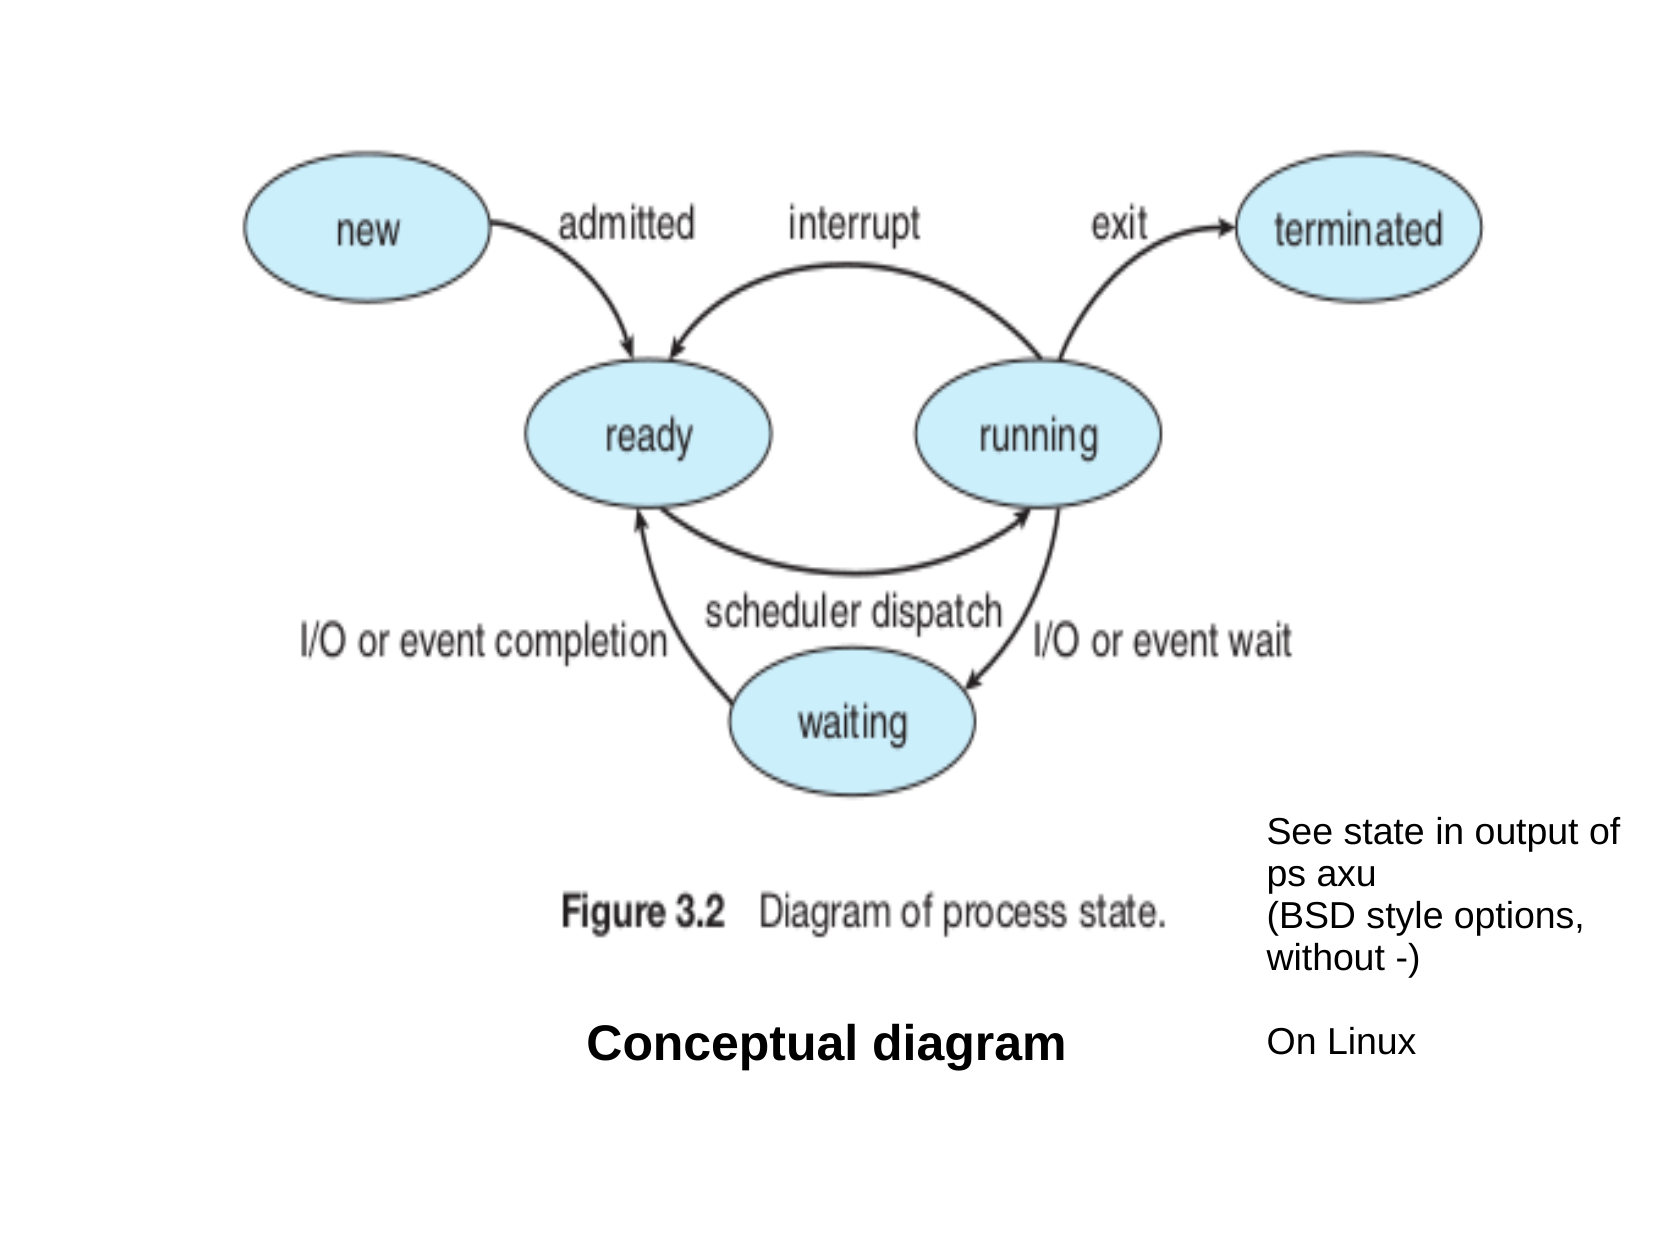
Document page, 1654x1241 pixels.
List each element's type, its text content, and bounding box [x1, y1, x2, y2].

text_box Conceptual diagram [59, 1007, 1595, 1084]
picture [163, 103, 1571, 977]
text_box See state in output of ps axu (BSD style options, without -) On Linux [1251, 803, 1654, 1070]
